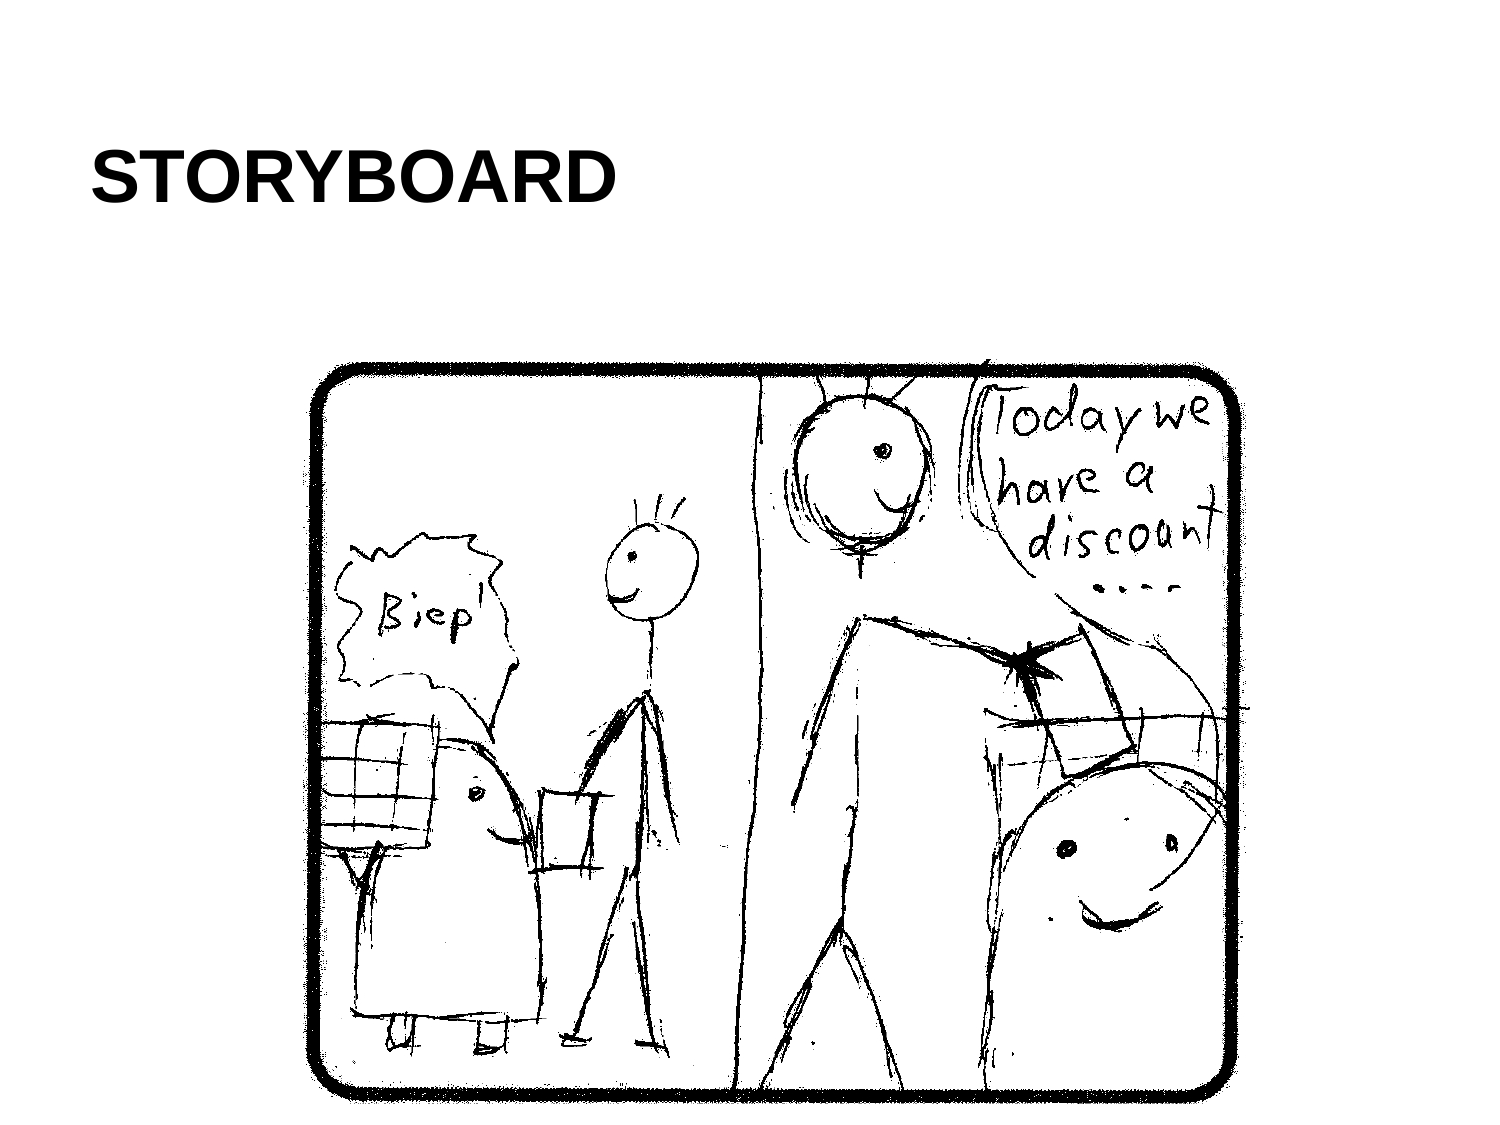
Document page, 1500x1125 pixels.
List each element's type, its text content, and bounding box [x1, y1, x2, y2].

title STORYBOARD [75, 45, 1426, 233]
picture [300, 359, 1250, 1104]
